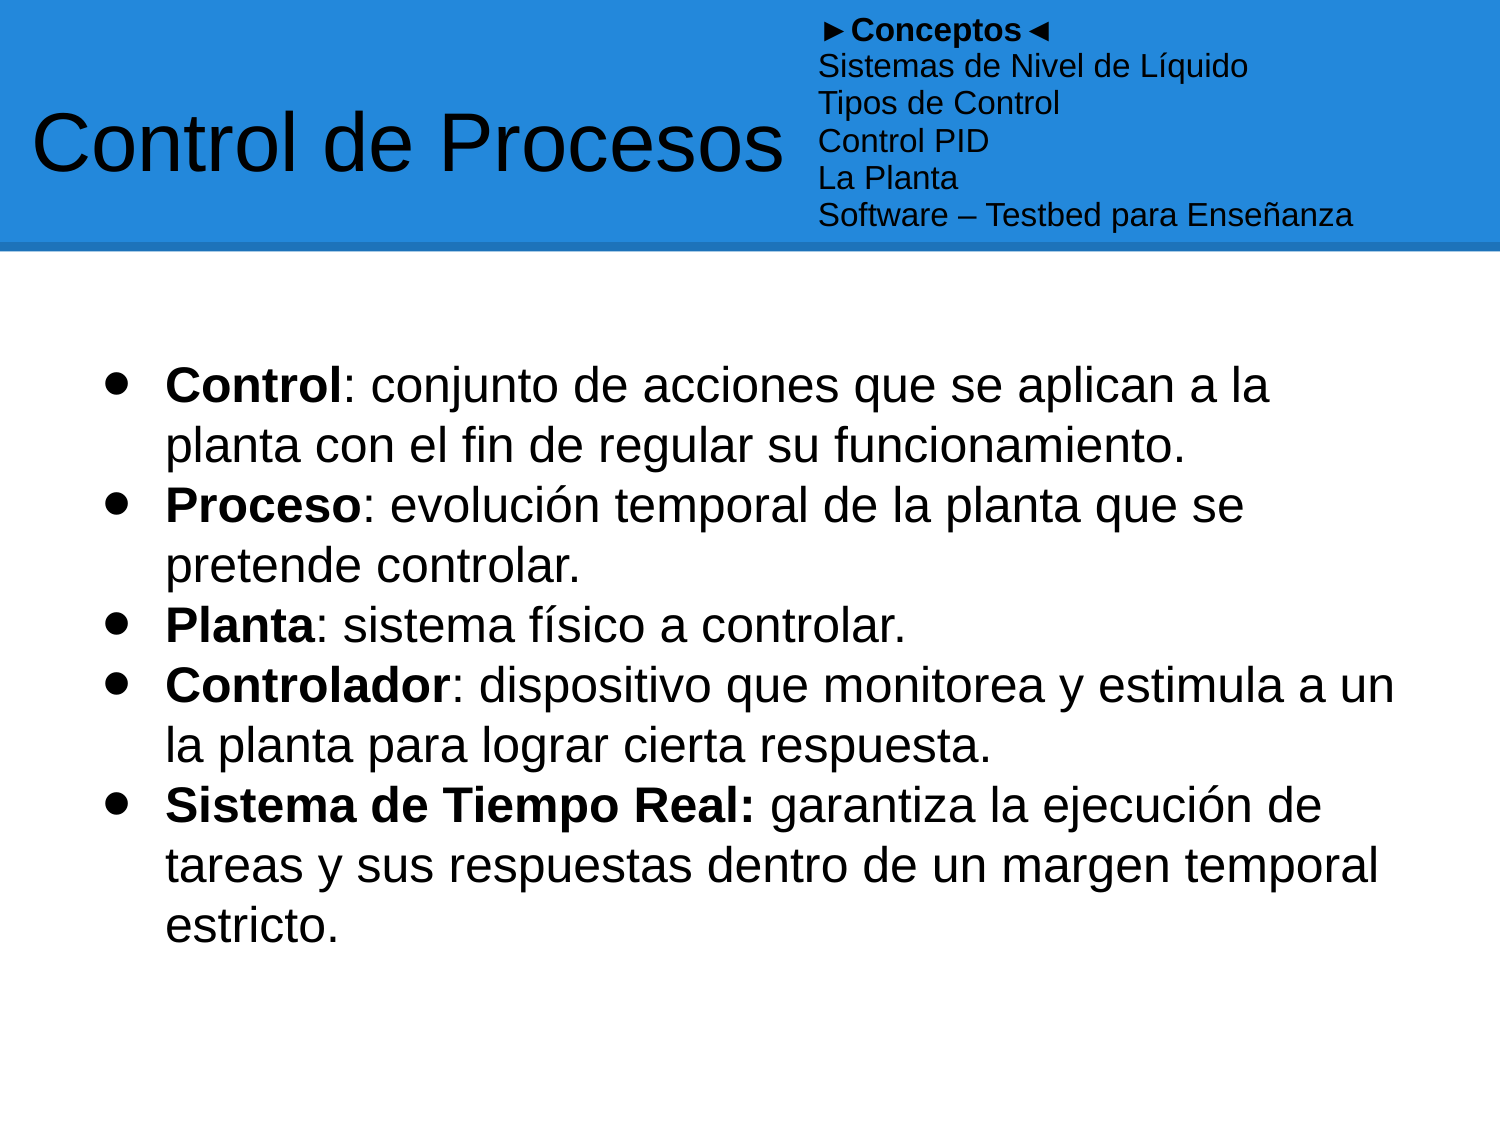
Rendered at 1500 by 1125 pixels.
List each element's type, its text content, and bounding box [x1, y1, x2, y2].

list Control: conjunto de acciones que se aplican a la planta con el fin de regular su funcionamiento. Proceso: evolución temporal de la planta que se pretende controlar. Planta: sistema físico a controlar. Controlador: dispositivo que monitorea y estimula a un la planta para lograr cierta respuesta. Sistema de Tiempo Real: garantiza la ejecución de tareas y sus respuestas dentro de un margen temporal estricto. [75, 245, 1425, 1018]
title Control de Procesos [15, 21, 803, 240]
text_box ►Conceptos◄ Sistemas de Nivel de Líquido Tipos de Control Control PID La Planta Software – Testbed para Enseñanza [803, 3, 1489, 244]
